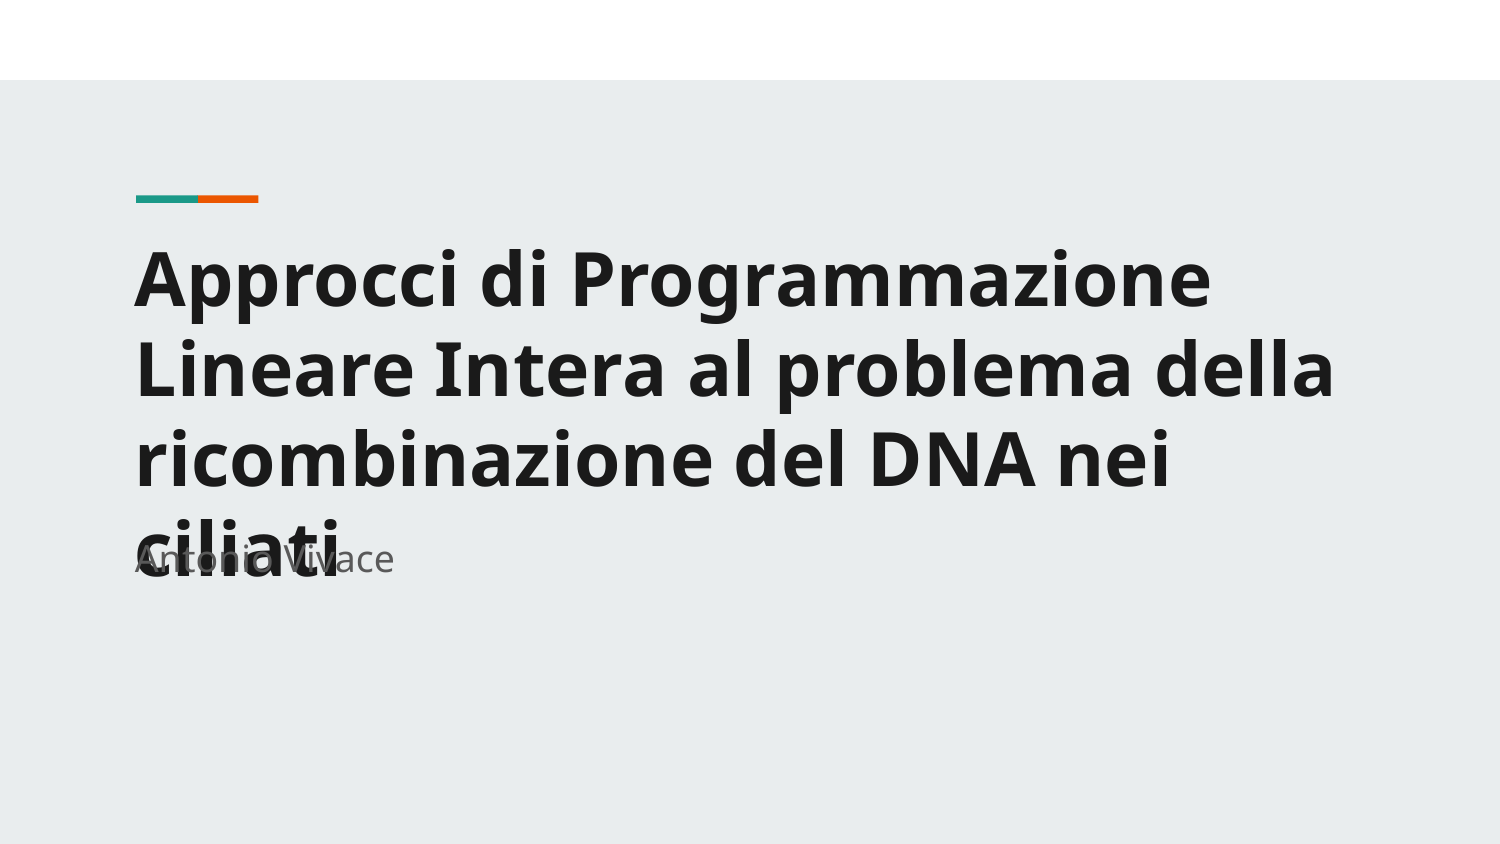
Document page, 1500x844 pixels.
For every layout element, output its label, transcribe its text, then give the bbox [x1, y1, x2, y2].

title Approcci di Programmazione Lineare Intera al problema della ricombinazione del DNA nei ciliati [119, 216, 1381, 490]
subtitle Antonio Vivace [119, 520, 1381, 610]
